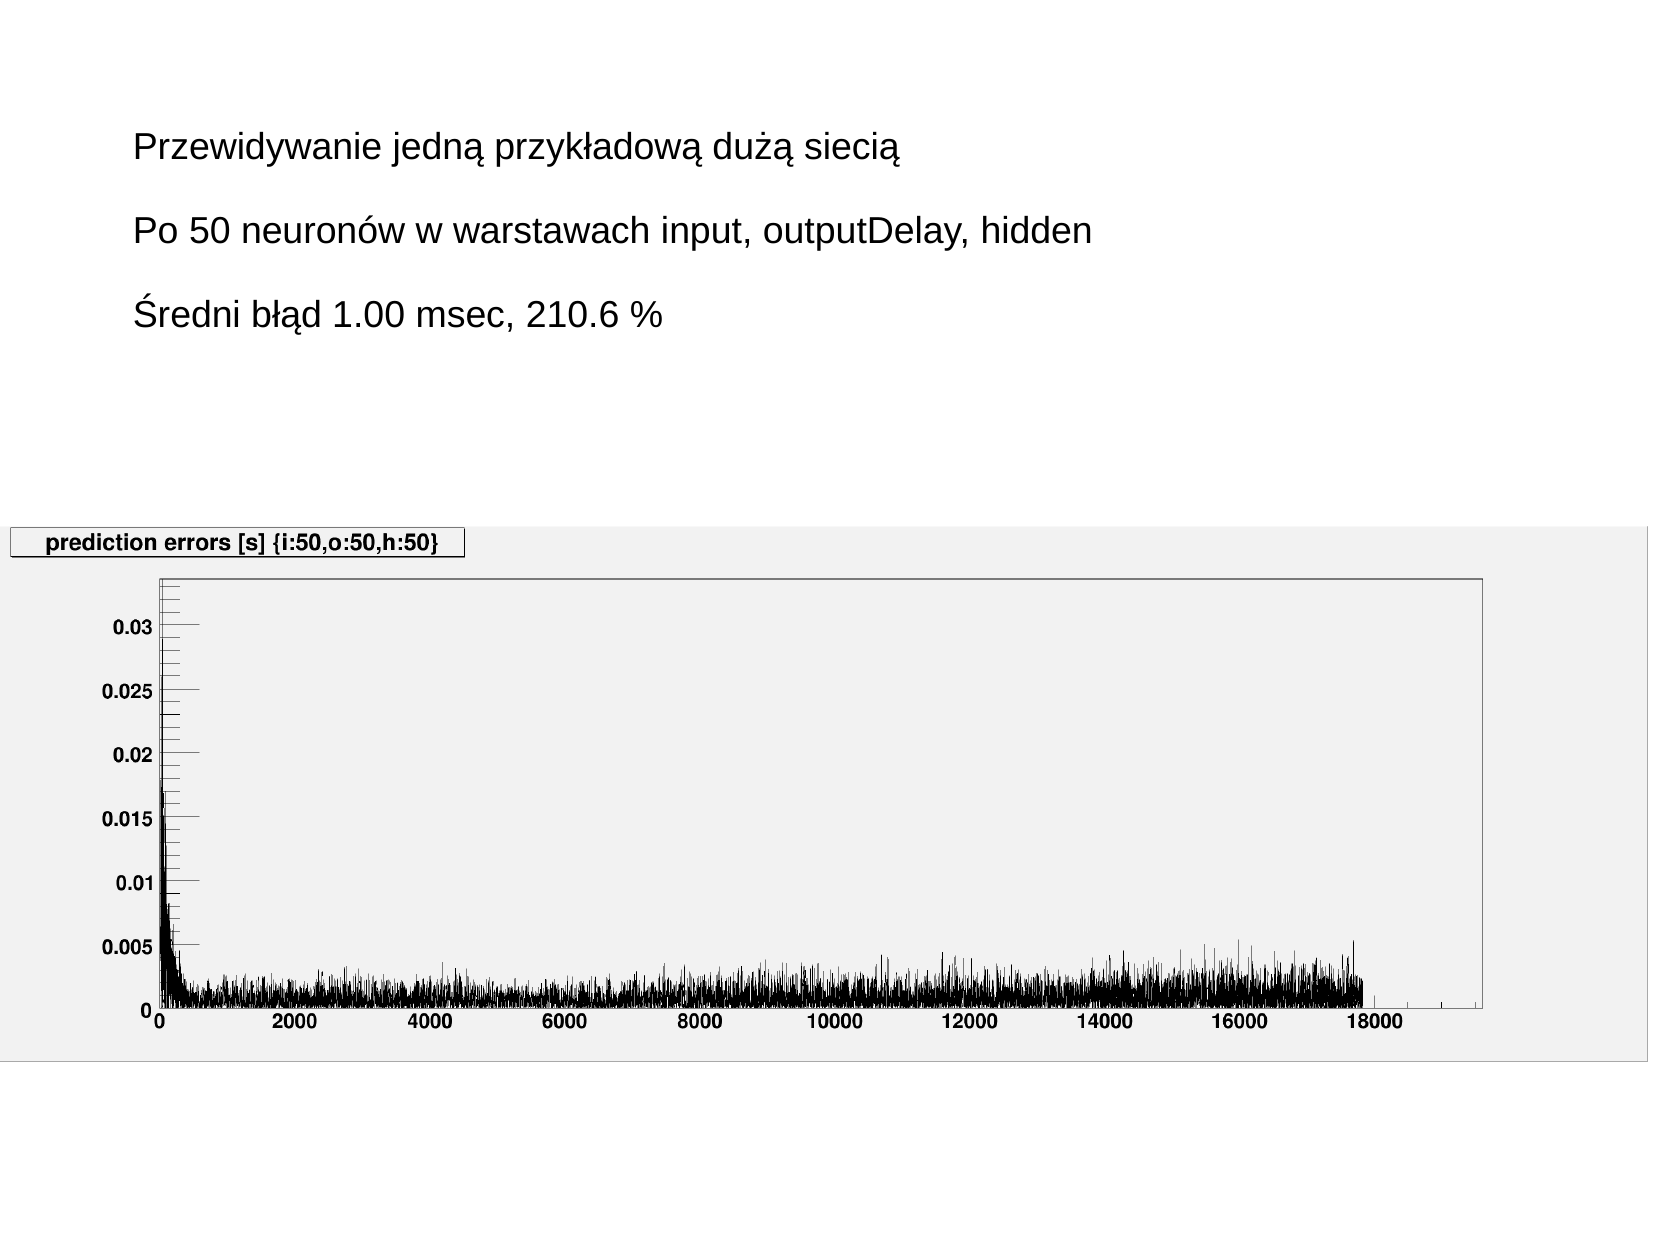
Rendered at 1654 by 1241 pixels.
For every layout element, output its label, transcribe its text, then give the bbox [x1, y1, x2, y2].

text_box Przewidywanie jedną przykładową dużą siecią Po 50 neuronów w warstawach input, outputDelay, hidden Średni błąd 1.00 msec, 210.6 % [118, 118, 1108, 343]
picture [0, 525, 1648, 1062]
